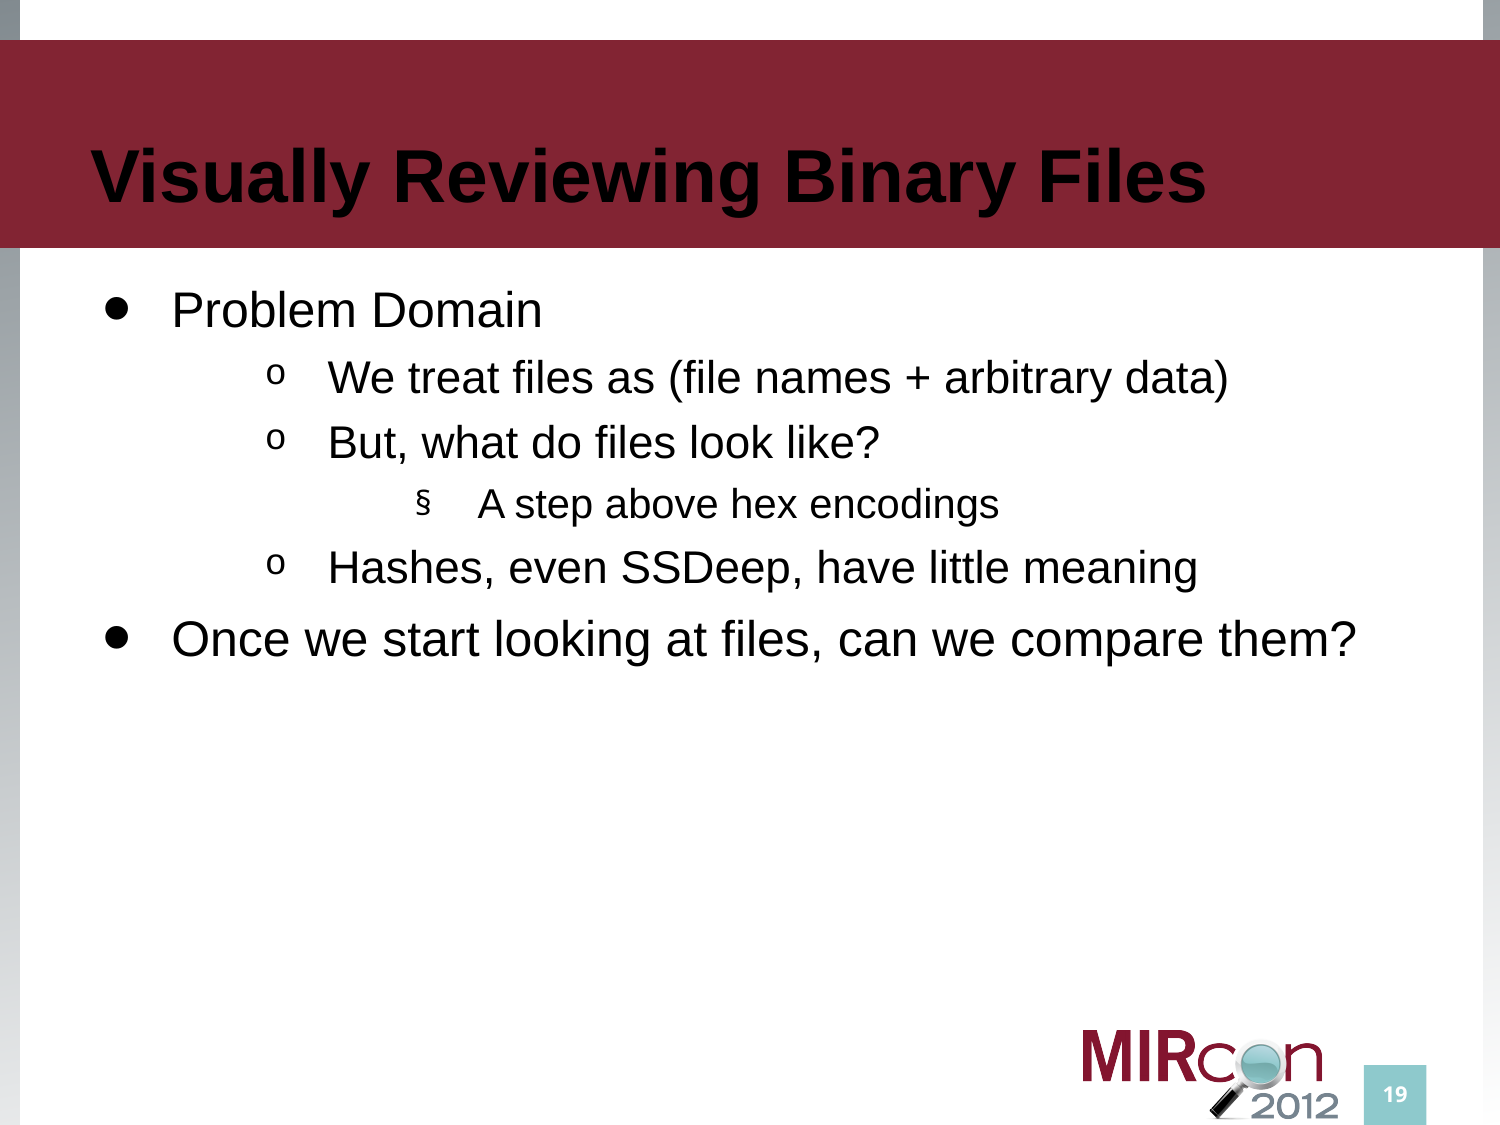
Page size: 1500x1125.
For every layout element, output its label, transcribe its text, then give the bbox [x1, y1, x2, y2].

title Visually Reviewing Binary Files [75, 45, 1426, 233]
list Problem Domain We treat files as (file names + arbitrary data) But, what do files look like? A step above hex encodings Hashes, even SSDeep, have little meaning Once we start looking at files, can we compare them? [75, 262, 1426, 1078]
